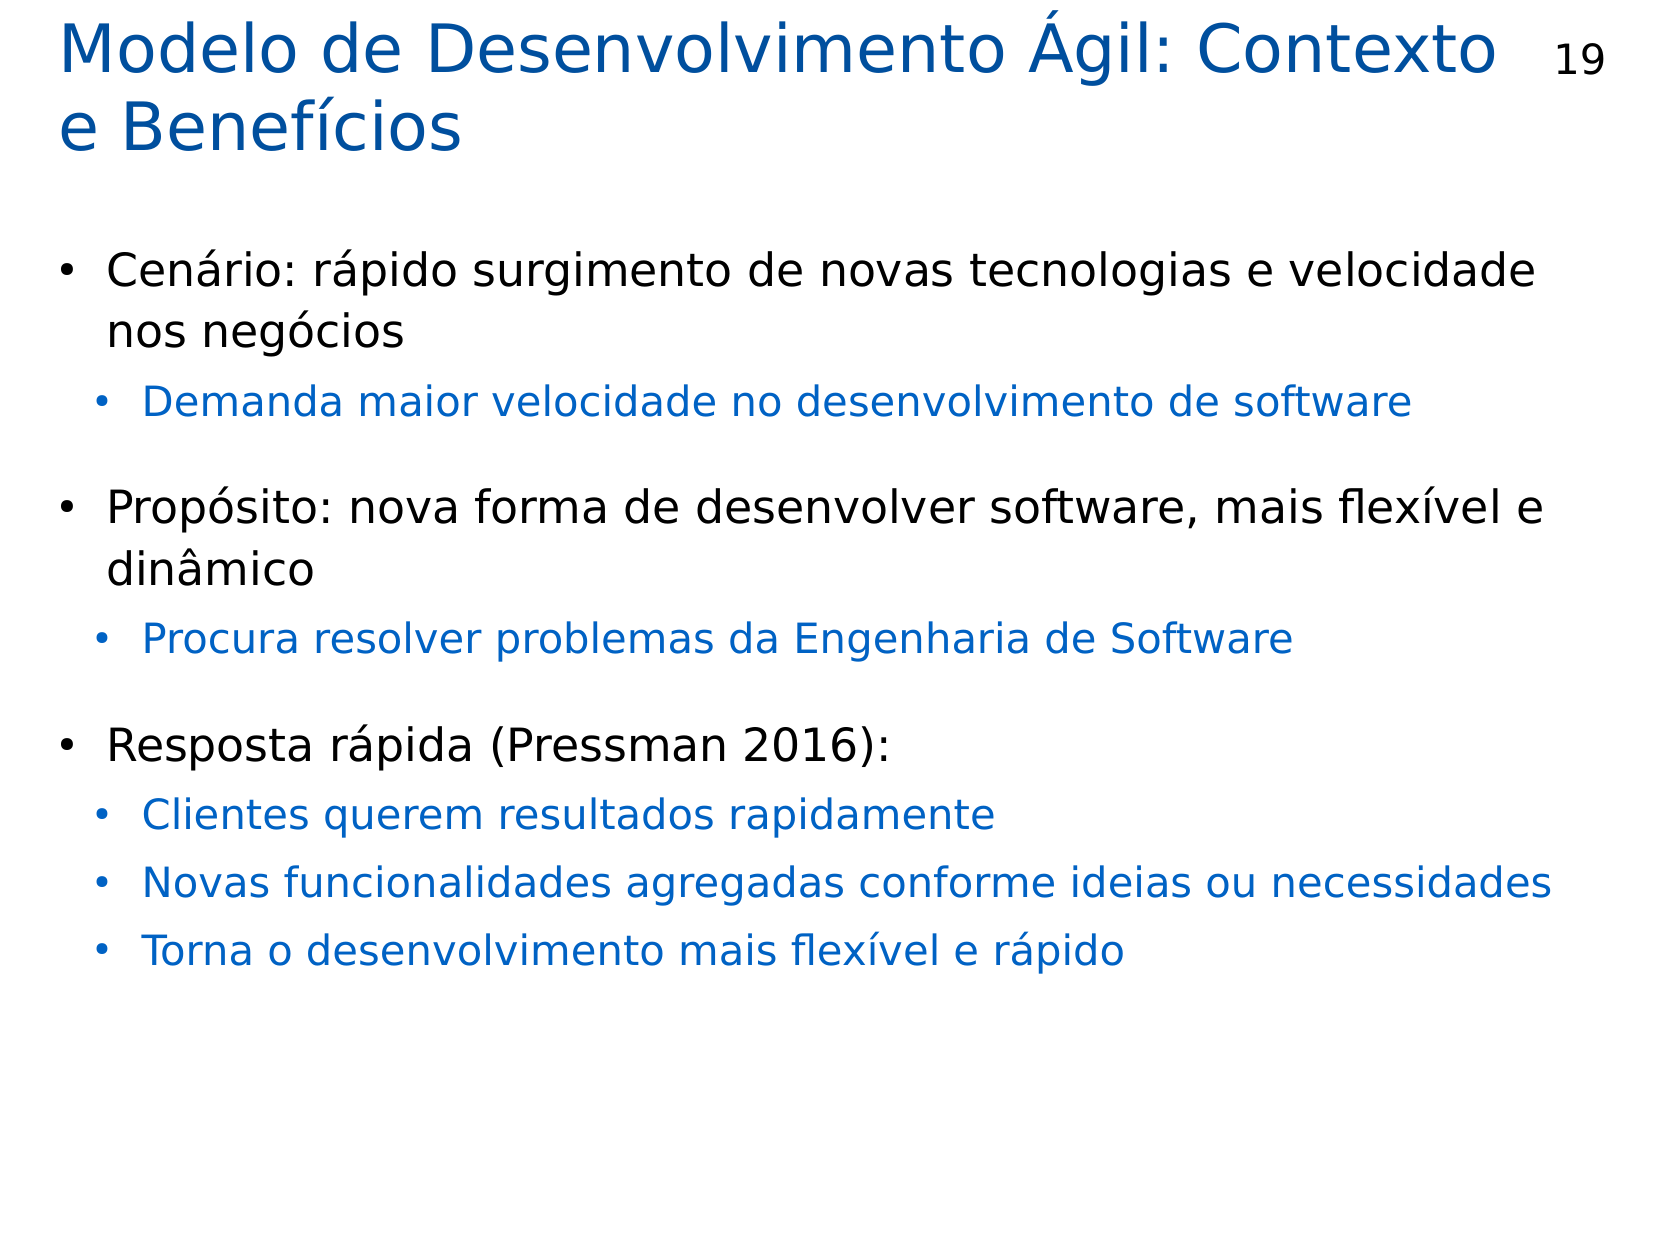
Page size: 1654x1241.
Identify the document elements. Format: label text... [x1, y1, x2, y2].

title Modelo de Desenvolvimento Ágil: Contexto e Benefícios [59, 10, 1506, 167]
list Cenário: rápido surgimento de novas tecnologias e velocidade nos negócios Demanda maior velocidade no desenvolvimento de software Propósito: nova forma de desenvolver software, mais flexível e dinâmico Procura resolver problemas da Engenharia de Software Resposta rápida (Pressman 2016): Clientes querem resultados rapidamente Novas funcionalidades agregadas conforme ideias ou necessidades Torna o desenvolvimento mais flexível e rápido [59, 236, 1595, 1211]
